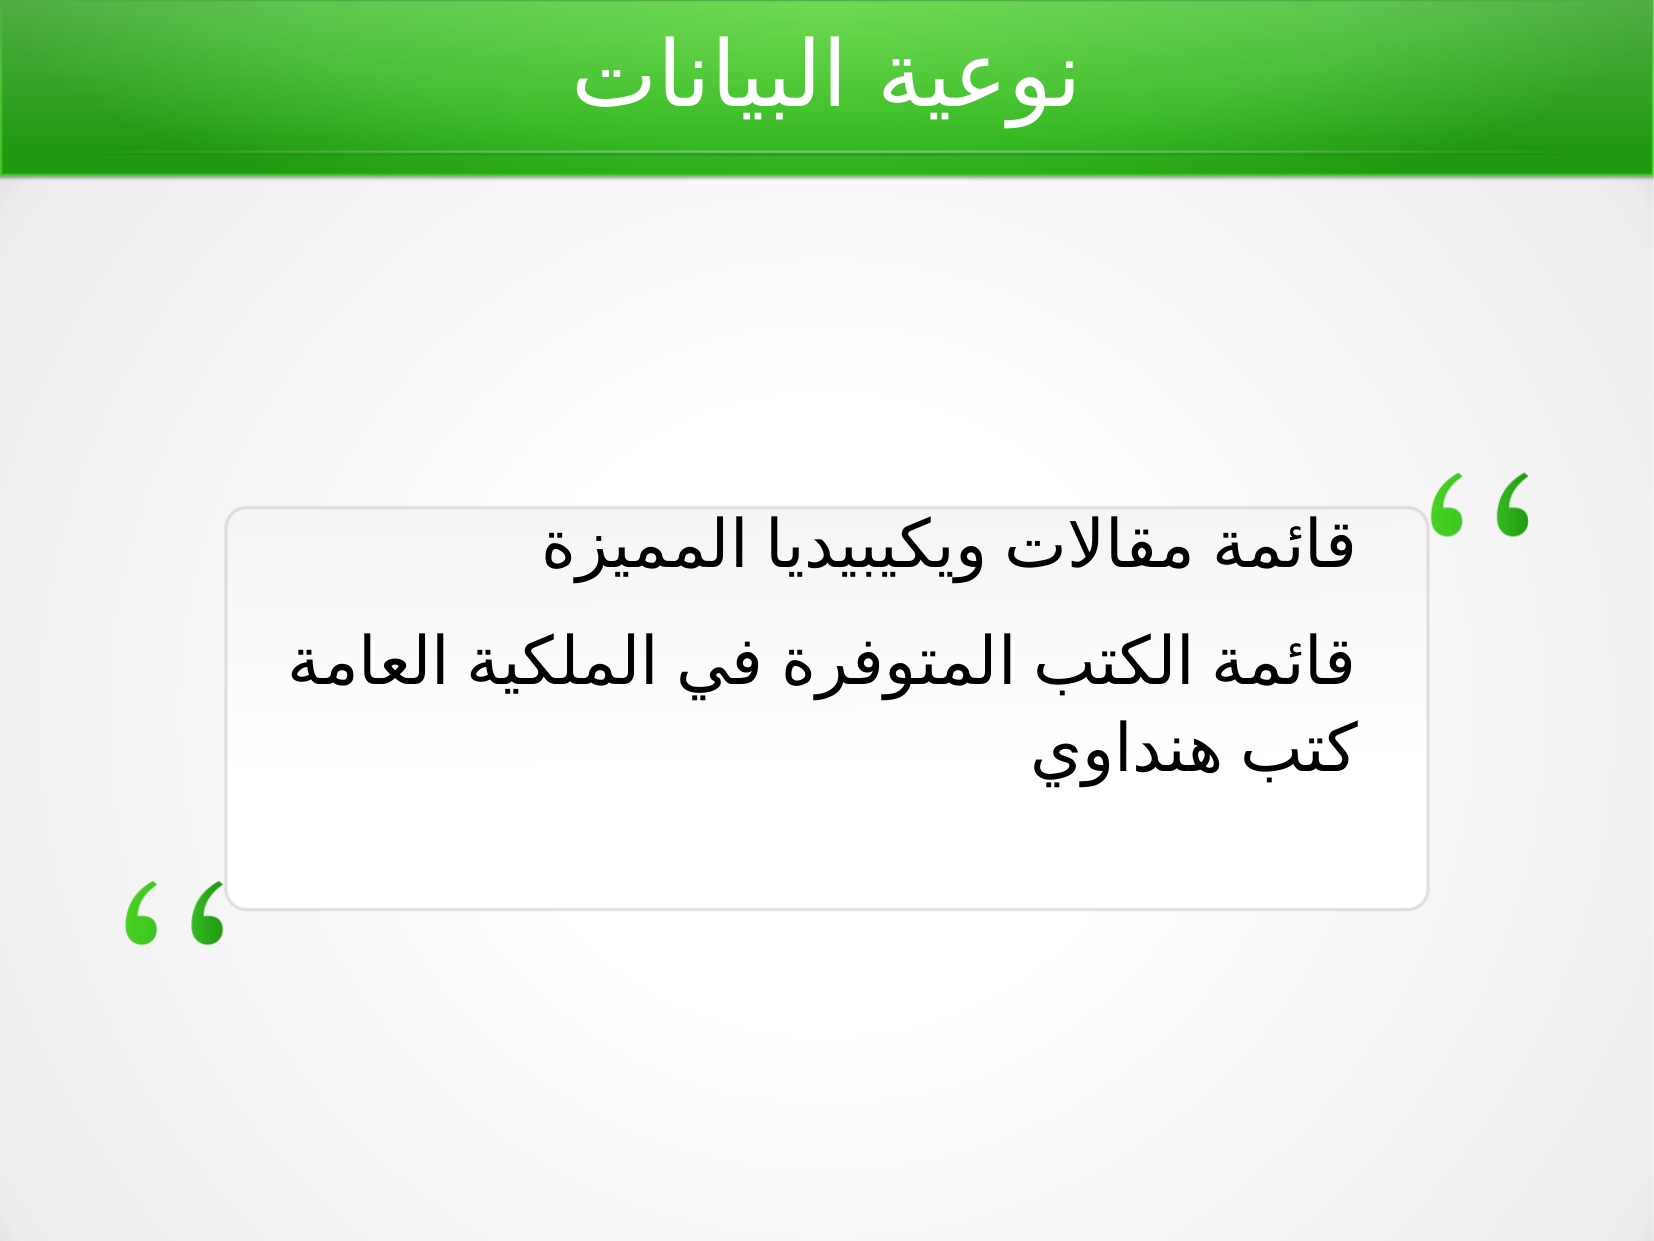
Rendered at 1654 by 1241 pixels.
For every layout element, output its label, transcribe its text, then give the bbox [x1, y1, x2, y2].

list قائمة مقالات ويكيبيديا المميزة قائمة الكتب المتوفرة في الملكية العامة كتب هنداوي [224, 507, 1430, 783]
picture [0, 0, 1654, 1241]
title نوعية البيانات [82, 11, 1571, 154]
